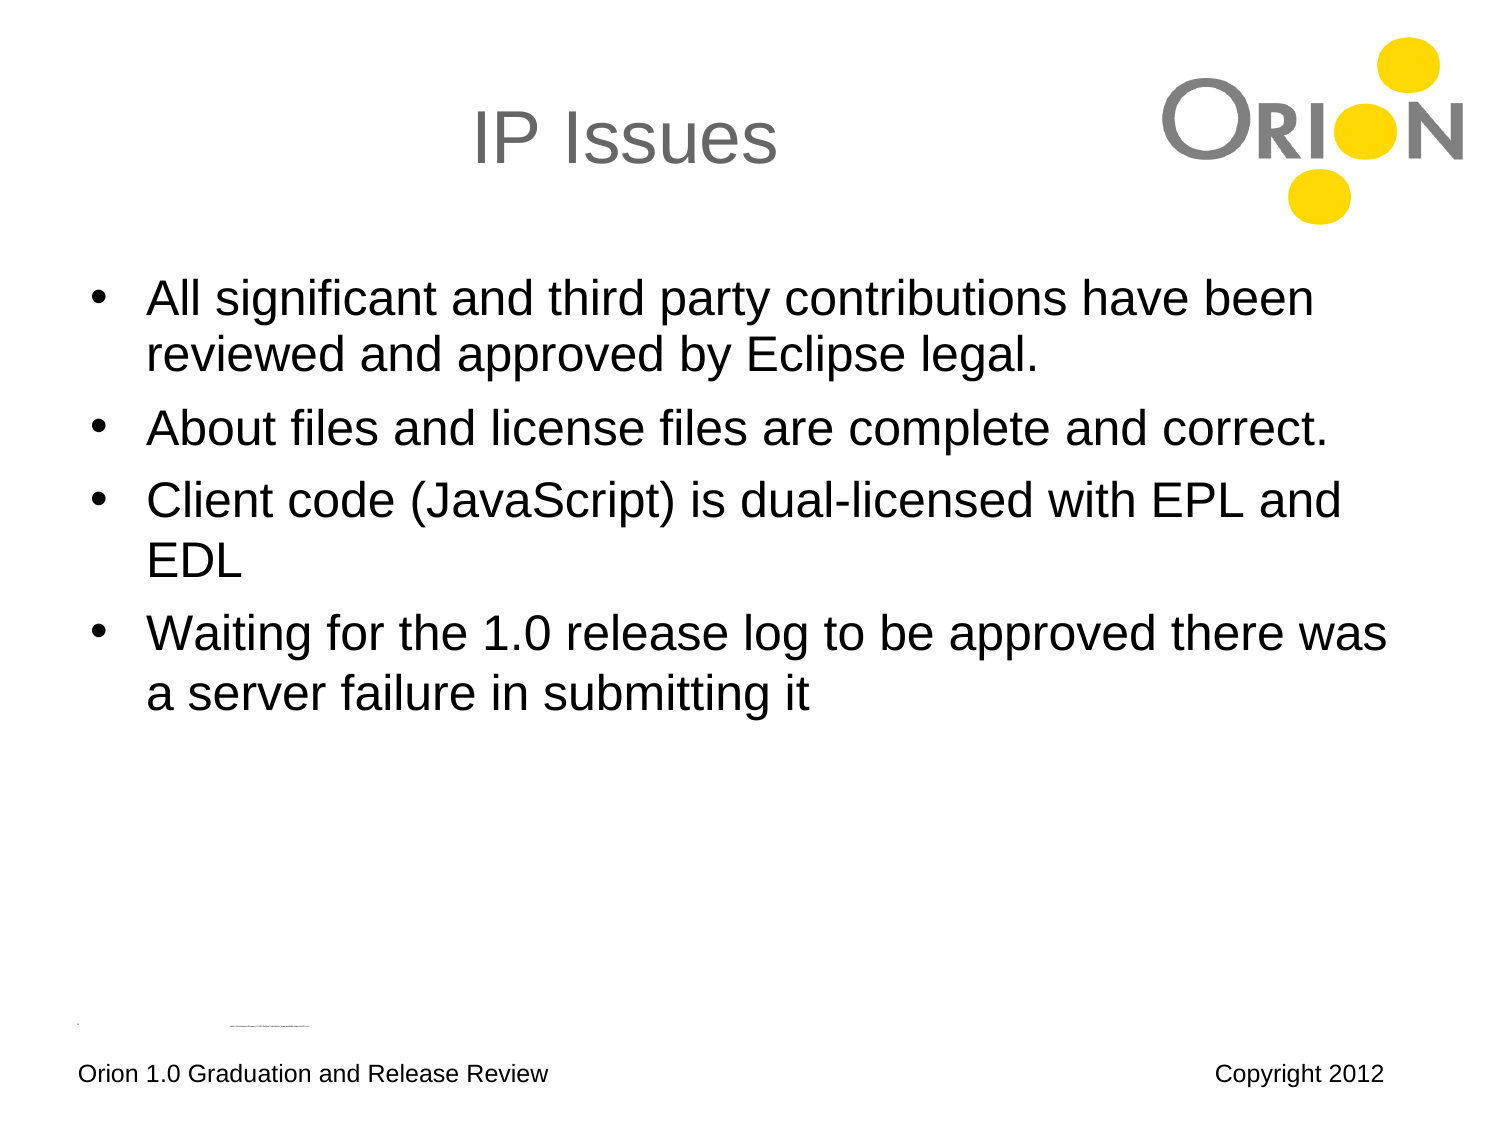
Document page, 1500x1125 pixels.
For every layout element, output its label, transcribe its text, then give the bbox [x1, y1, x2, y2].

title IP Issues [74, 45, 1176, 233]
picture [1162, 37, 1463, 225]
list All significant and third party contributions have been reviewed and approved by Eclipse legal. About files and license files are complete and correct. Client code (JavaScript) is dual-licensed with EPL and EDL Waiting for the 1.0 release log to be approved there was a server failure in submitting it [75, 262, 1426, 1006]
